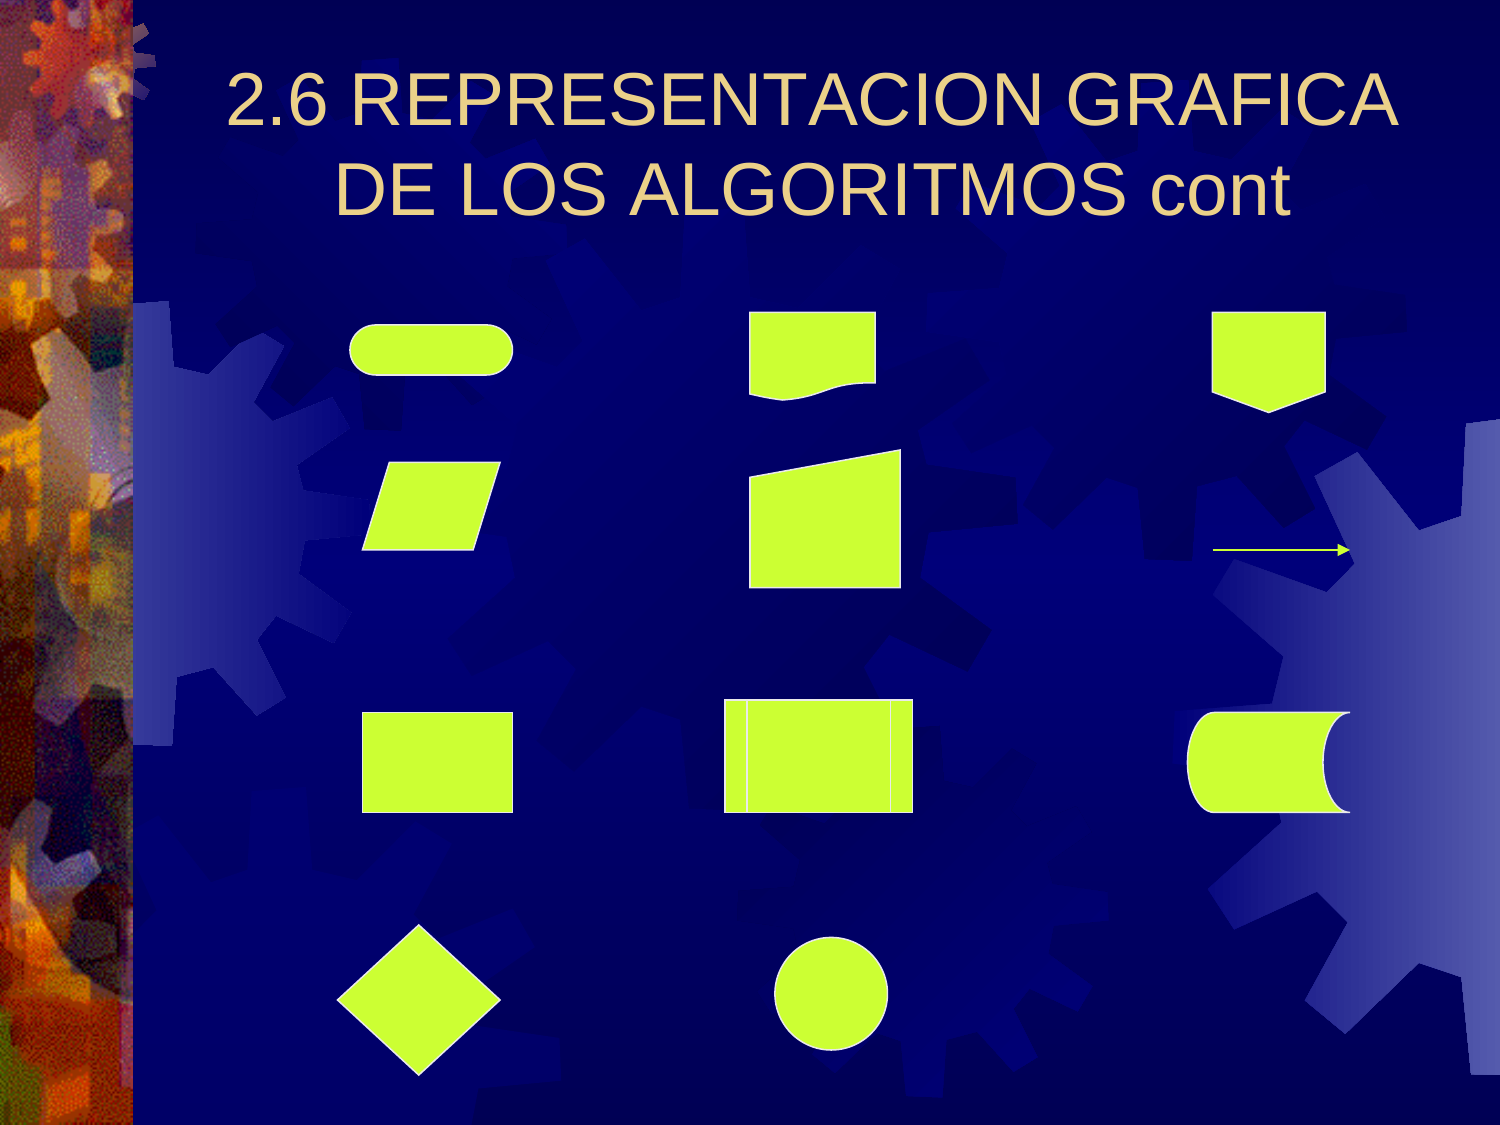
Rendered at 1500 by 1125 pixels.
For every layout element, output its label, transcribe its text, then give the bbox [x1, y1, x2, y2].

text_box [337, 924, 501, 1076]
text_box [774, 937, 888, 1051]
text_box [362, 462, 501, 550]
text_box [1212, 312, 1326, 413]
text_box [749, 312, 876, 400]
title 2.6 REPRESENTACION GRAFICA DE LOS ALGORITMOS cont [174, 49, 1450, 238]
text_box [349, 324, 513, 376]
text_box [750, 450, 901, 588]
text_box [725, 699, 913, 813]
picture [0, 0, 133, 1125]
text_box [1187, 712, 1351, 813]
text_box [362, 712, 513, 813]
